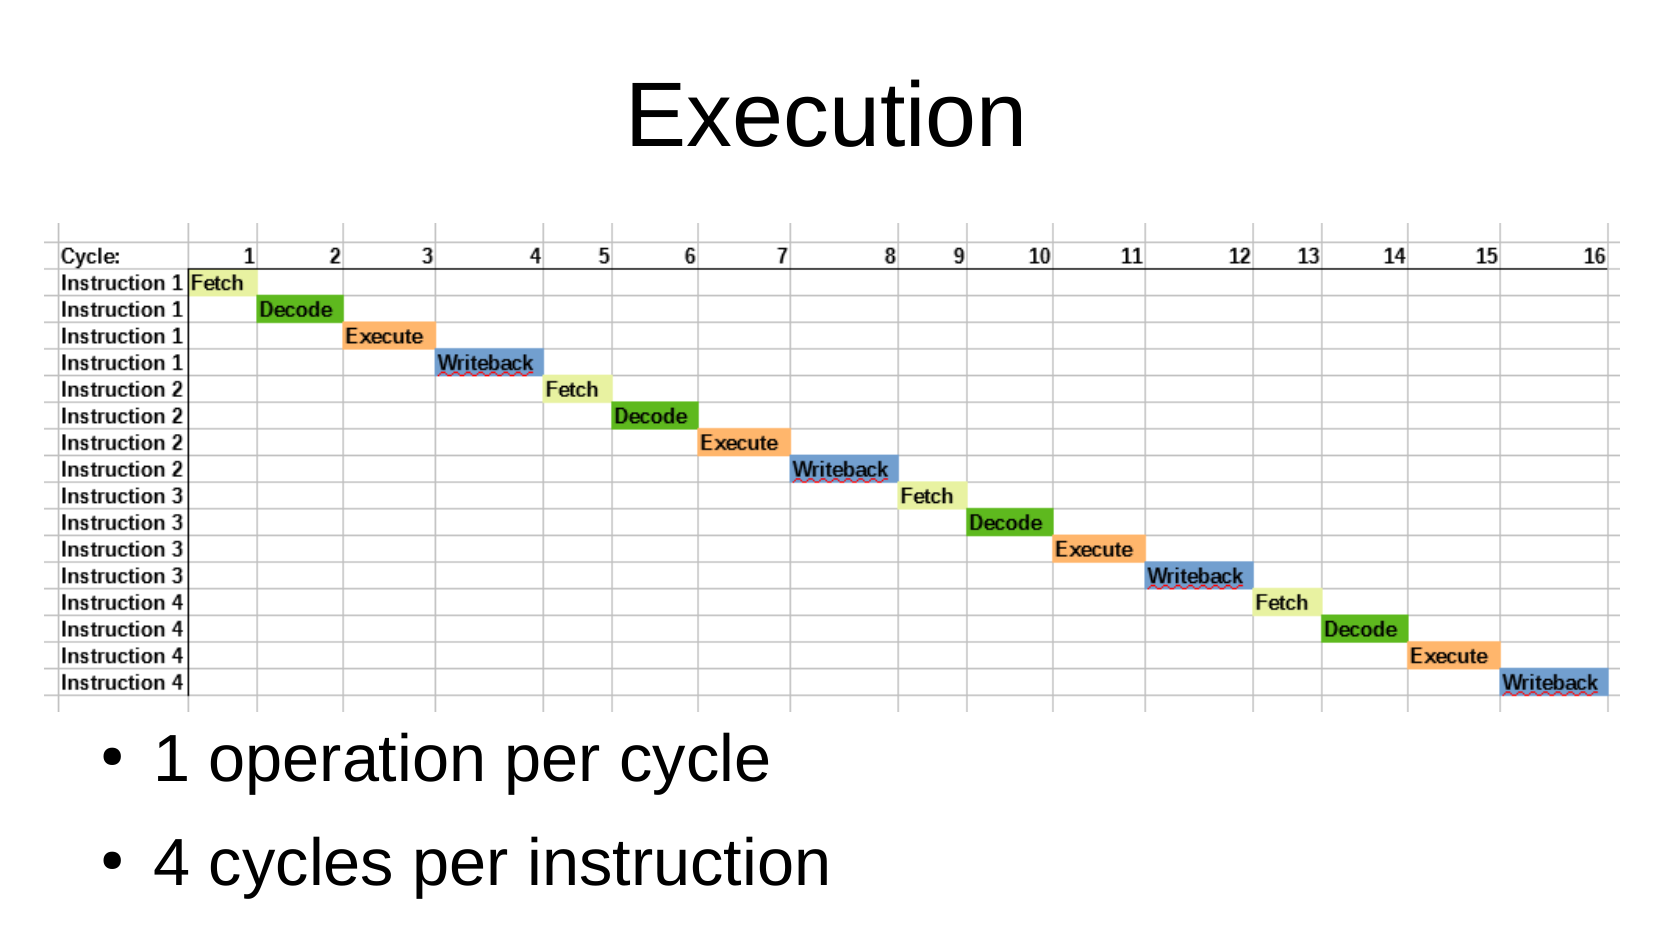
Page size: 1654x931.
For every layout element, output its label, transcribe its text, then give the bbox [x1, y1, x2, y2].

title Execution [82, 37, 1571, 193]
list 1 operation per cycle 4 cycles per instruction [82, 720, 1571, 922]
picture [44, 223, 1620, 712]
